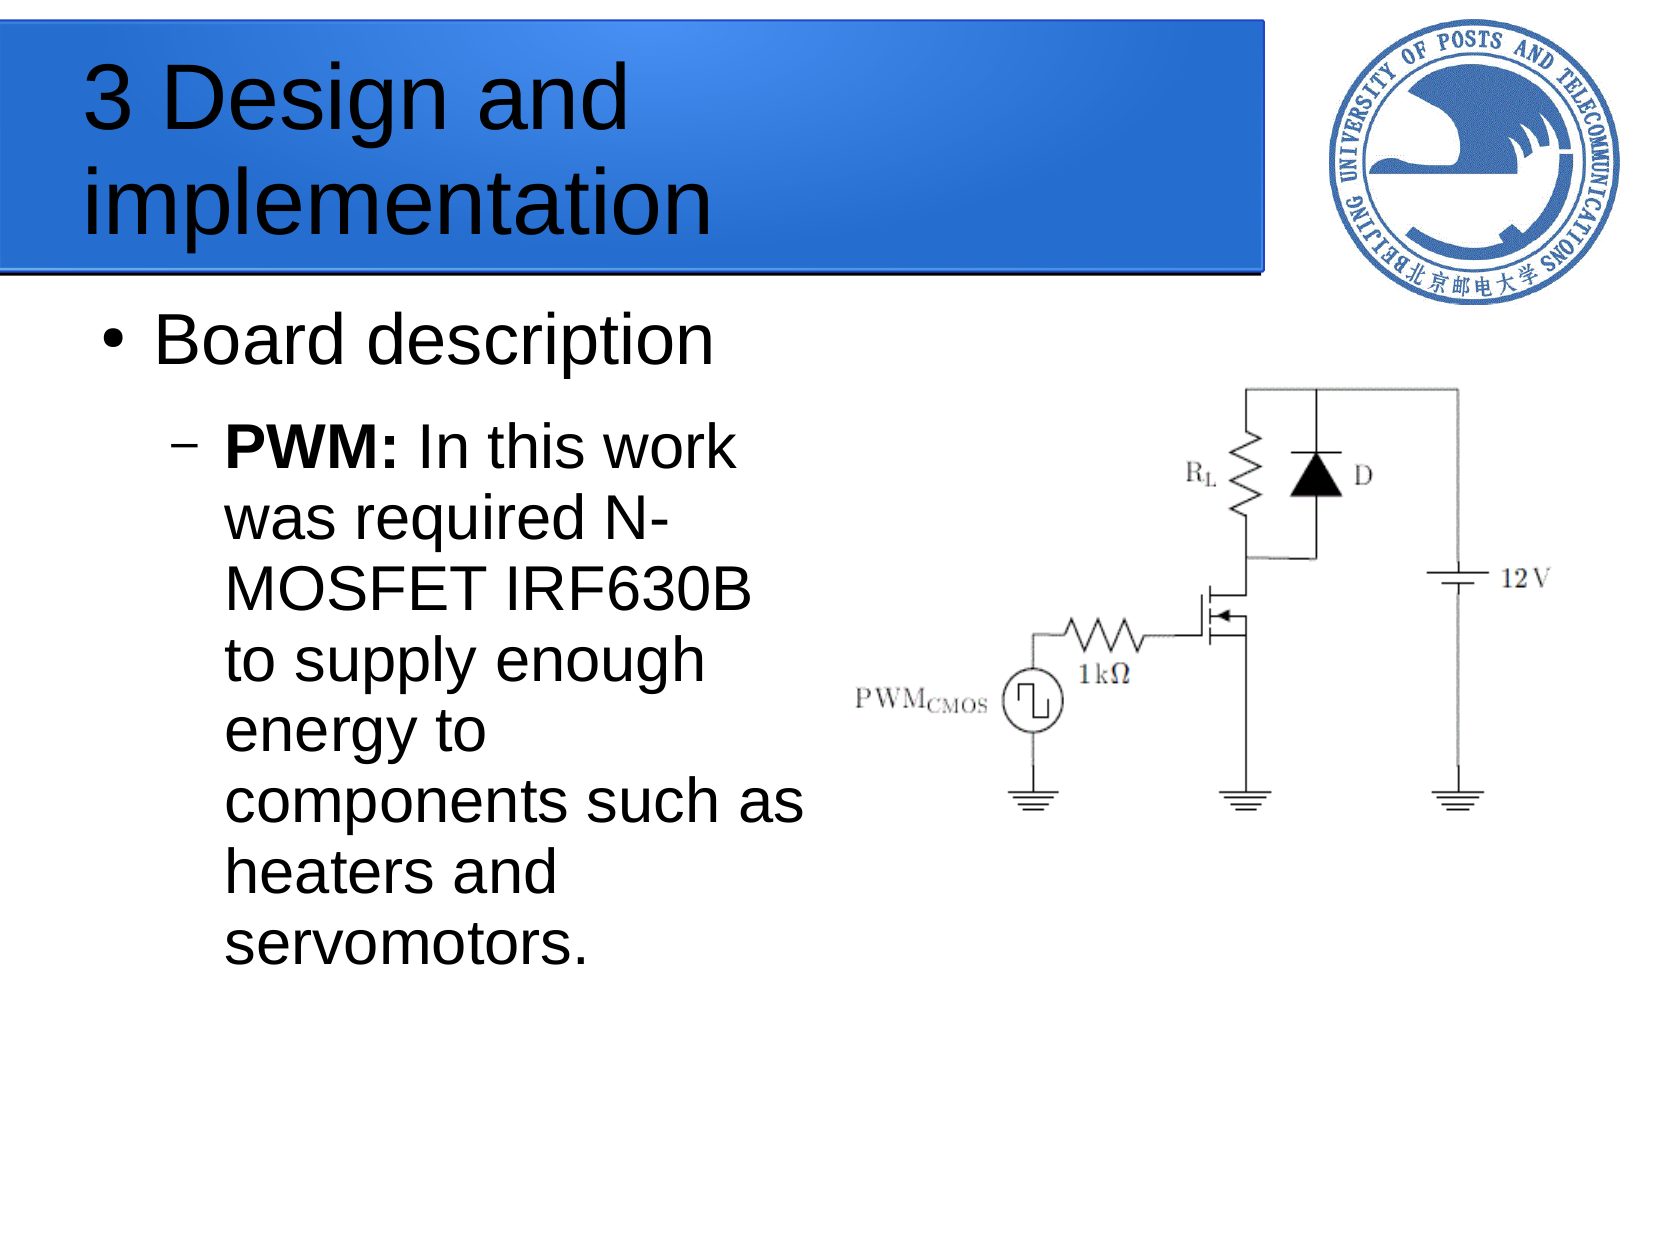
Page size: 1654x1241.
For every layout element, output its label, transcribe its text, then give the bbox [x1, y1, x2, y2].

list Board description PWM: In this work was required N-MOSFET IRF630B to supply enough energy to components such as heaters and servomotors. [82, 299, 809, 1019]
picture [848, 351, 1576, 871]
picture [1318, 15, 1635, 315]
title 3 Design and implementation [82, 45, 1235, 254]
